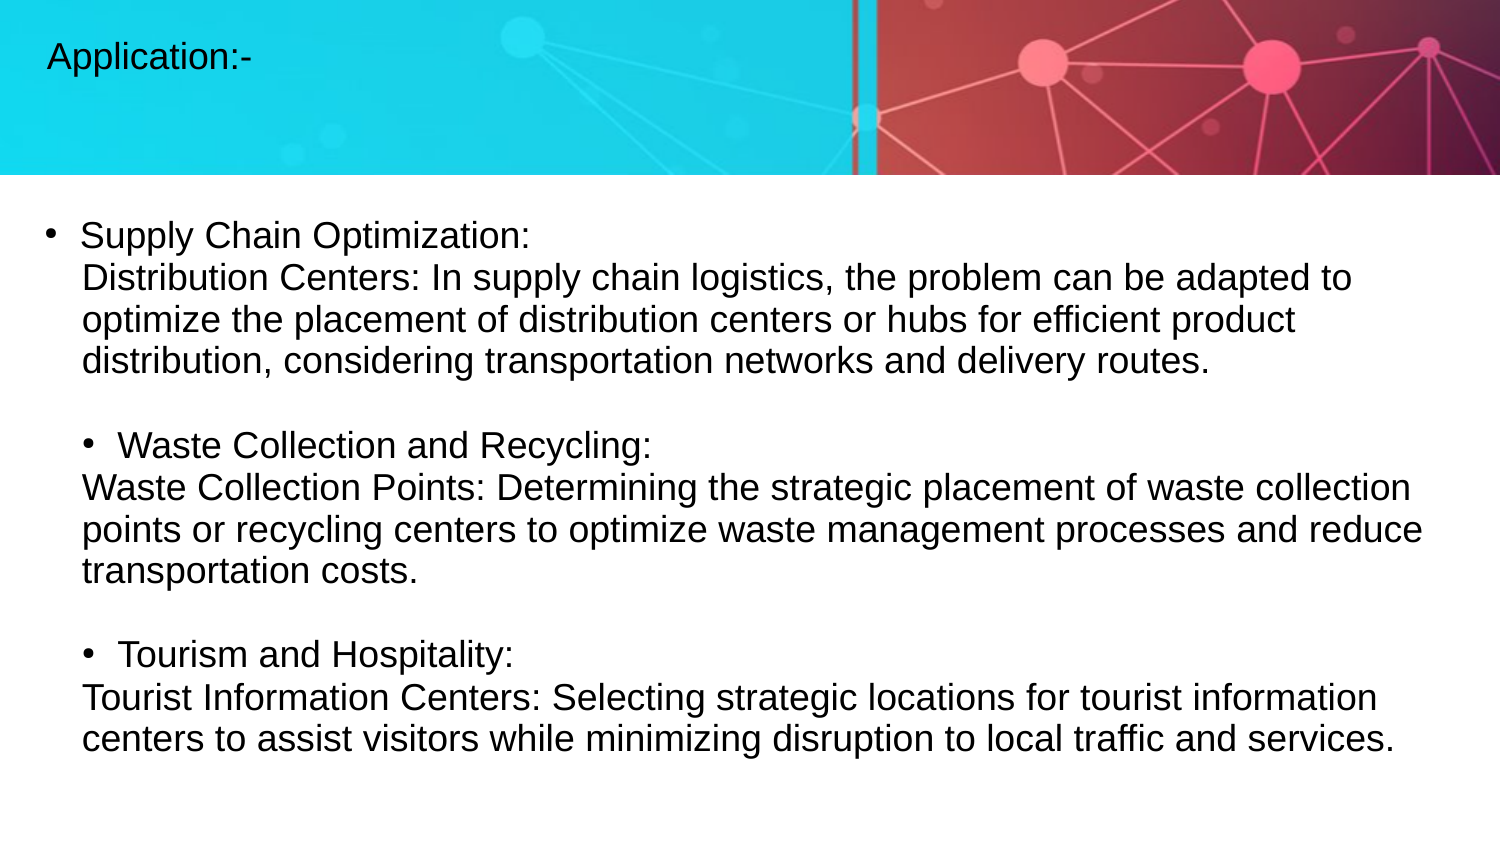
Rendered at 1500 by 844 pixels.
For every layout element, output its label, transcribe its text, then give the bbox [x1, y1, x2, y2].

text_box Application:- [32, 24, 830, 85]
text_box Supply Chain Optimization: Distribution Centers: In supply chain logistics, the problem can be adapted to optimize the placement of distribution centers or hubs for efficient product distribution, considering transportation networks and delivery routes. Waste Collection and Recycling: Waste Collection Points: Determining the strategic placement of waste collection points or recycling centers to optimize waste management processes and reduce transportation costs. Tourism and Hospitality: Tourist Information Centers: Selecting strategic locations for tourist information centers to assist visitors while minimizing disruption to local traffic and services. [29, 206, 1477, 798]
picture [0, 0, 1500, 175]
